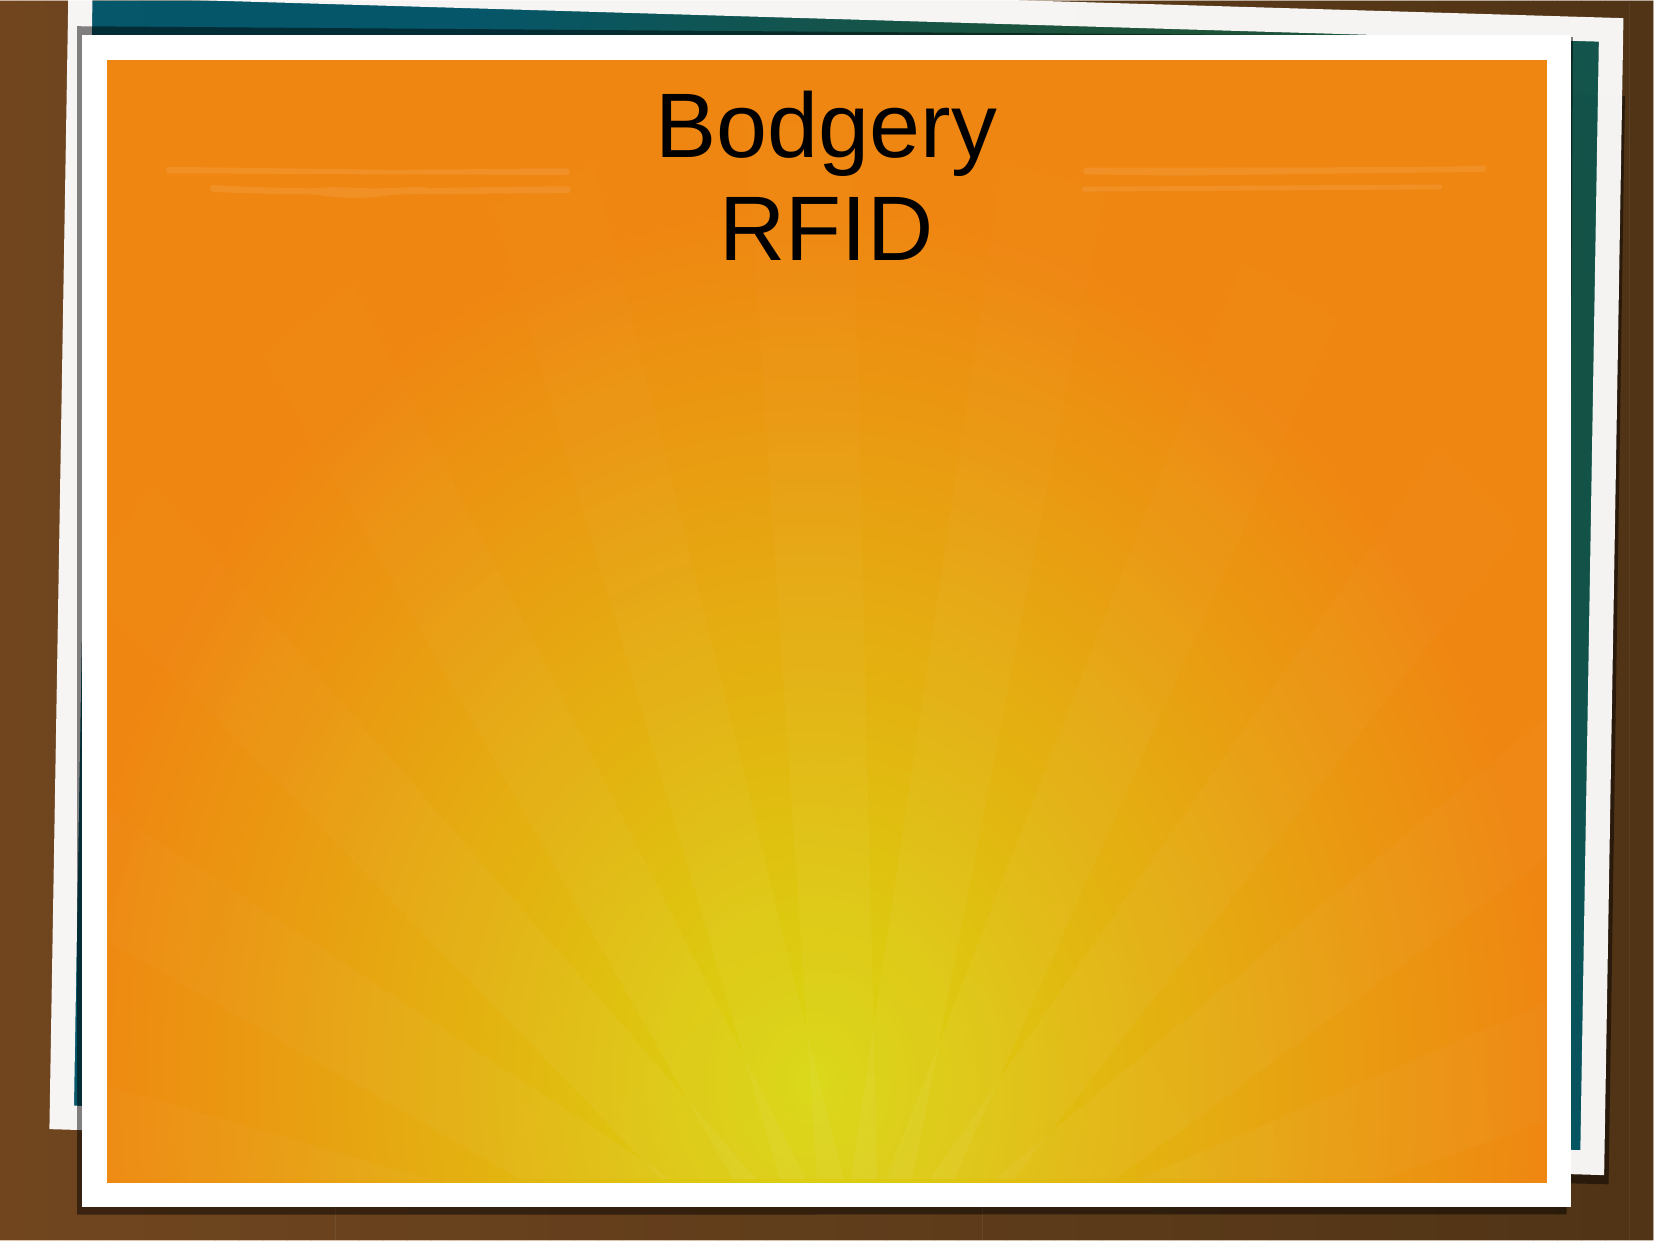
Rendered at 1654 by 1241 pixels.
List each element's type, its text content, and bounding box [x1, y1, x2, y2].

title Bodgery RFID [566, 74, 1087, 280]
